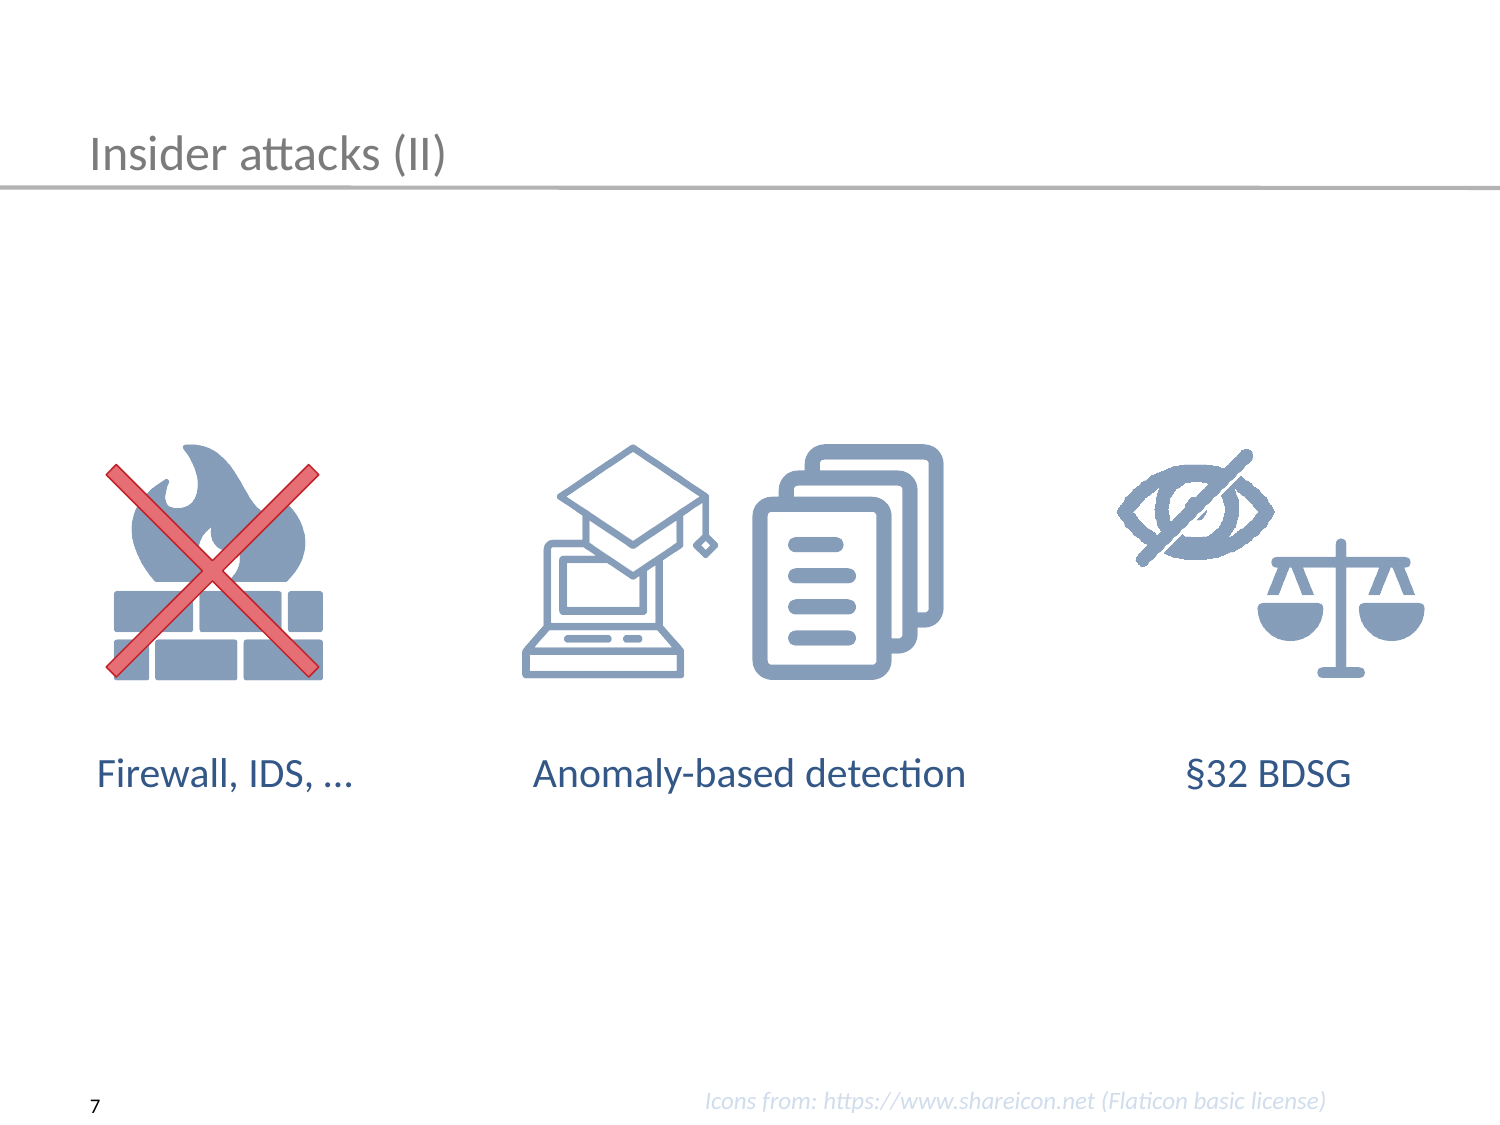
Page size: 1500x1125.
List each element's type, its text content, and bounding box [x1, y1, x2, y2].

text_box §32 BDSG [1123, 738, 1414, 797]
picture [100, 444, 337, 681]
text_box Firewall, IDS, … [35, 738, 415, 797]
picture [522, 444, 719, 680]
text_box [106, 464, 319, 678]
picture [730, 444, 967, 681]
text_box Icons from: https://www.shareicon.net (Flaticon basic license) [689, 1077, 1499, 1123]
text_box Insider attacks (II) [75, 19, 1463, 188]
text_box Anomaly-based detection [511, 738, 989, 797]
picture [1116, 432, 1425, 681]
